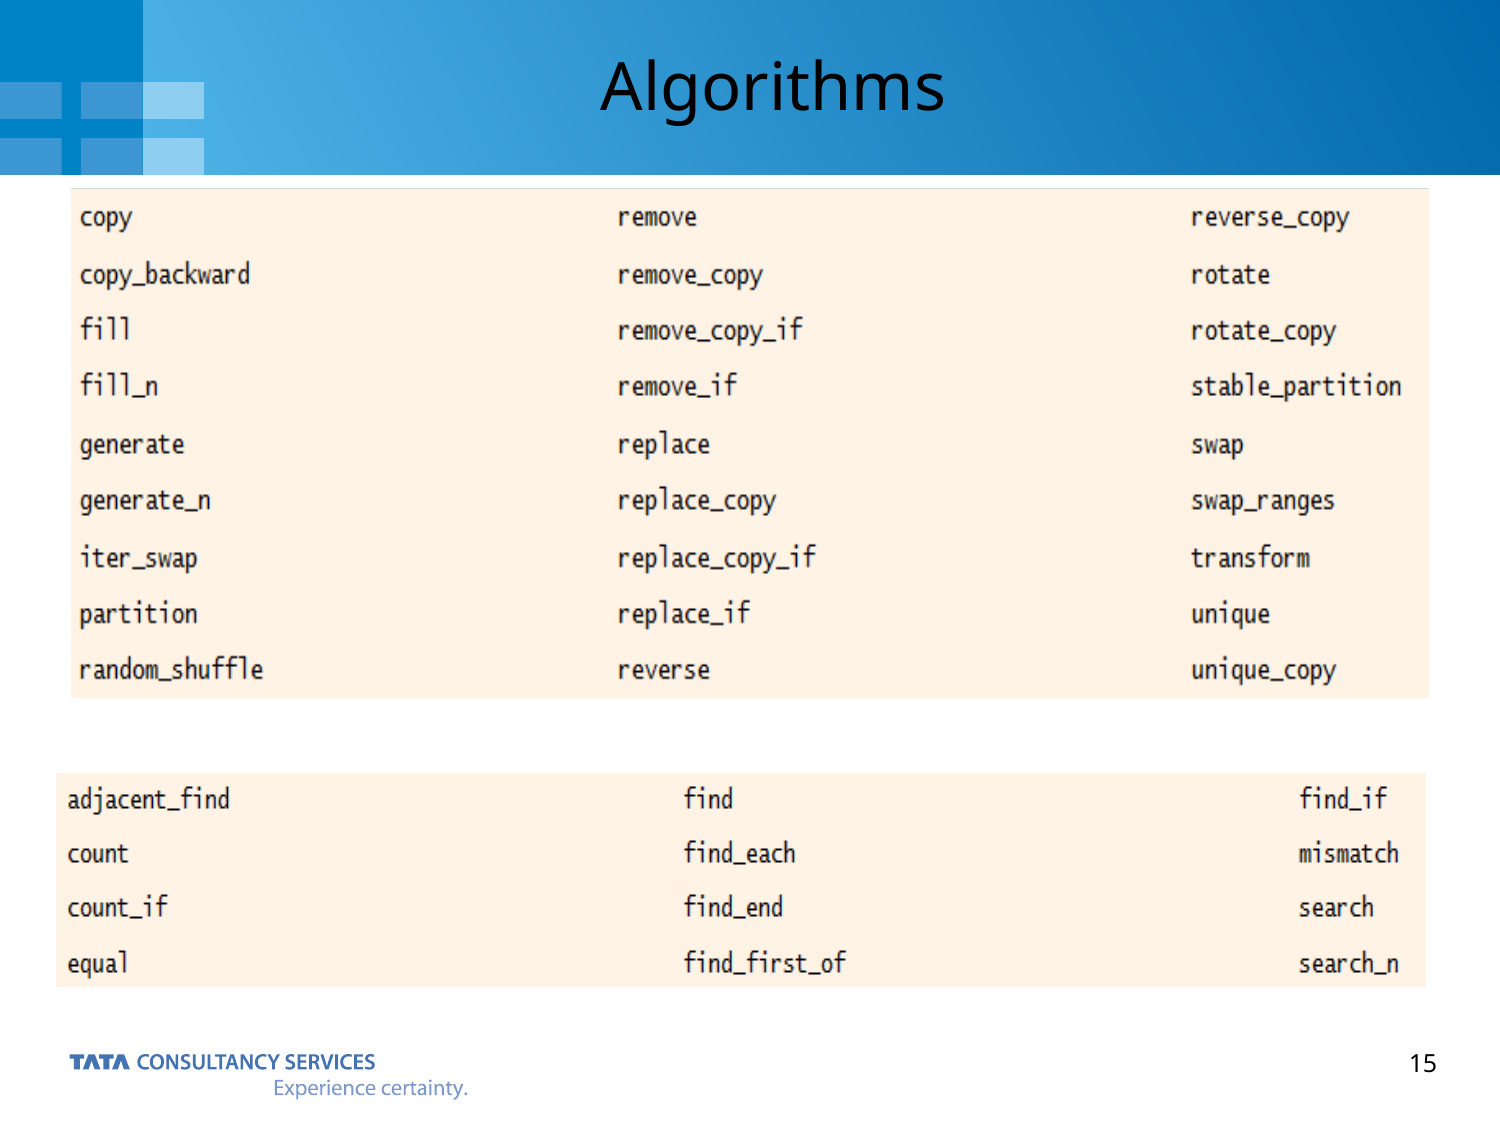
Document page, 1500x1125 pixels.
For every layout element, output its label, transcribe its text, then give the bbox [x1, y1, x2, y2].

picture [55, 773, 1426, 987]
picture [70, 188, 1430, 698]
text_box Algorithms [200, 1, 1347, 166]
